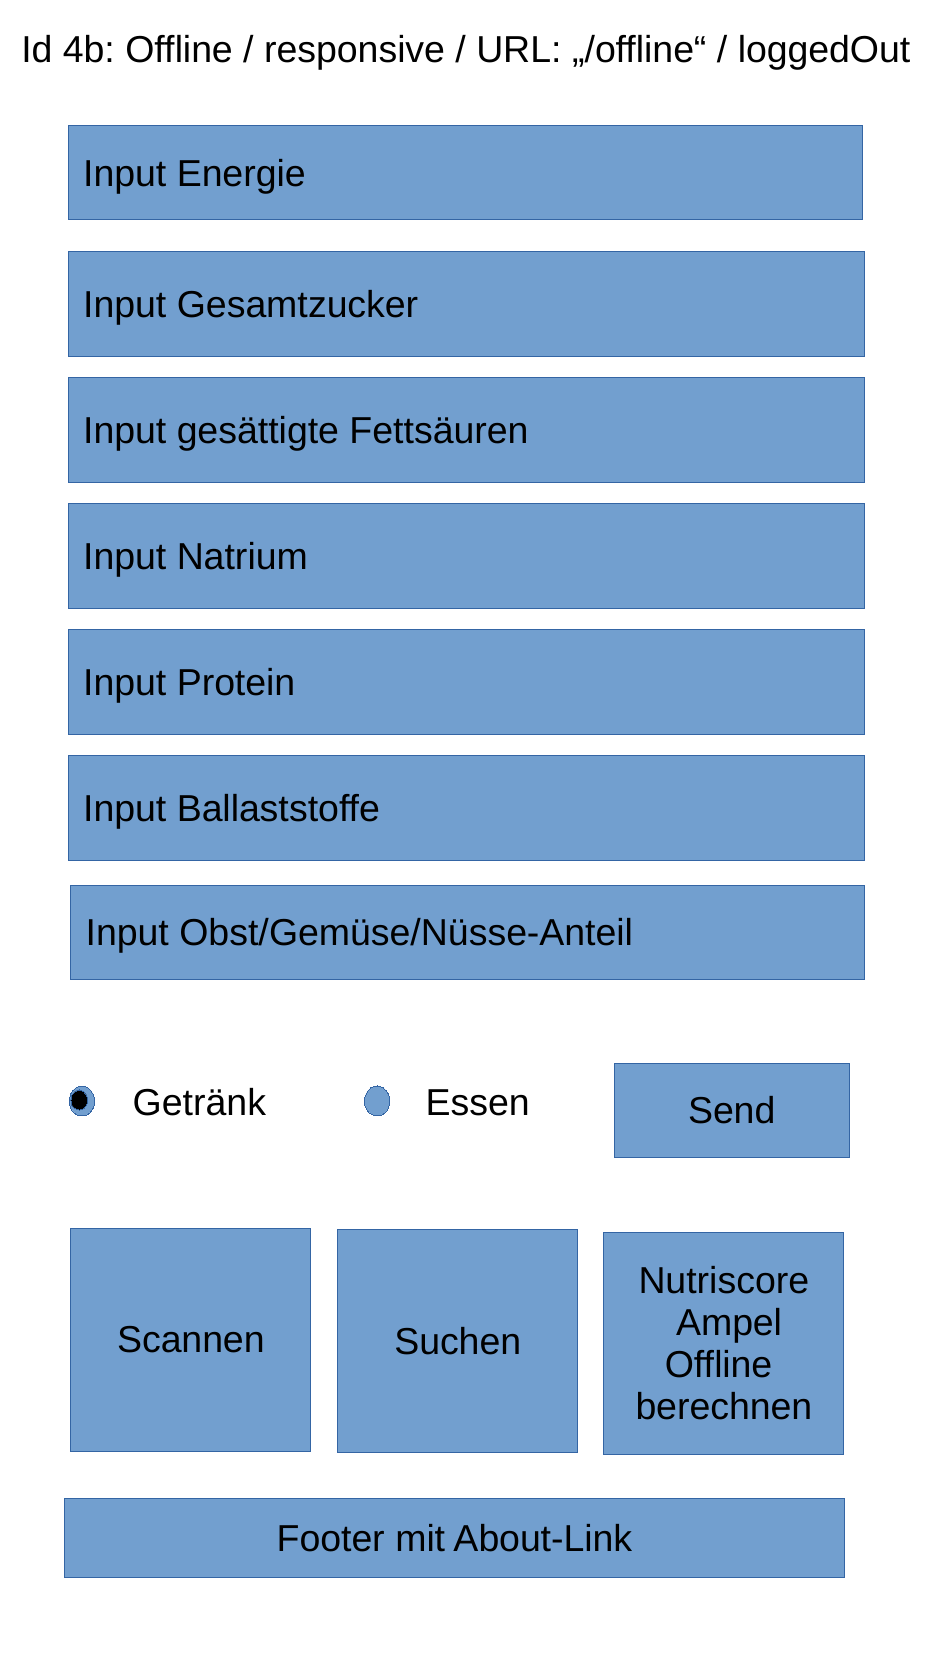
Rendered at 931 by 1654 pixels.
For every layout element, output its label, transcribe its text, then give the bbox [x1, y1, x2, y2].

text_box Input Natrium [68, 503, 865, 609]
text_box Scannen [70, 1228, 311, 1452]
text_box Input gesättigte Fettsäuren [68, 377, 865, 483]
text_box Input Ballaststoffe [68, 755, 865, 861]
text_box Input Energie [68, 125, 863, 220]
text_box Nutriscore Ampel Offline berechnen [603, 1232, 844, 1455]
text_box Input Gesamtzucker [68, 251, 865, 357]
text_box [69, 1086, 95, 1116]
text_box Footer mit About-Link [64, 1498, 845, 1578]
text_box Getränk [117, 1074, 304, 1188]
text_box Send [614, 1063, 850, 1158]
text_box Suchen [337, 1229, 578, 1453]
text_box Essen [410, 1074, 597, 1152]
text_box Id 4b: Offline / responsive / URL: „/offline“ / loggedOut [6, 21, 931, 79]
text_box [364, 1085, 390, 1116]
text_box Input Protein [68, 629, 865, 735]
text_box Input Obst/Gemüse/Nüsse-Anteil [70, 885, 865, 980]
